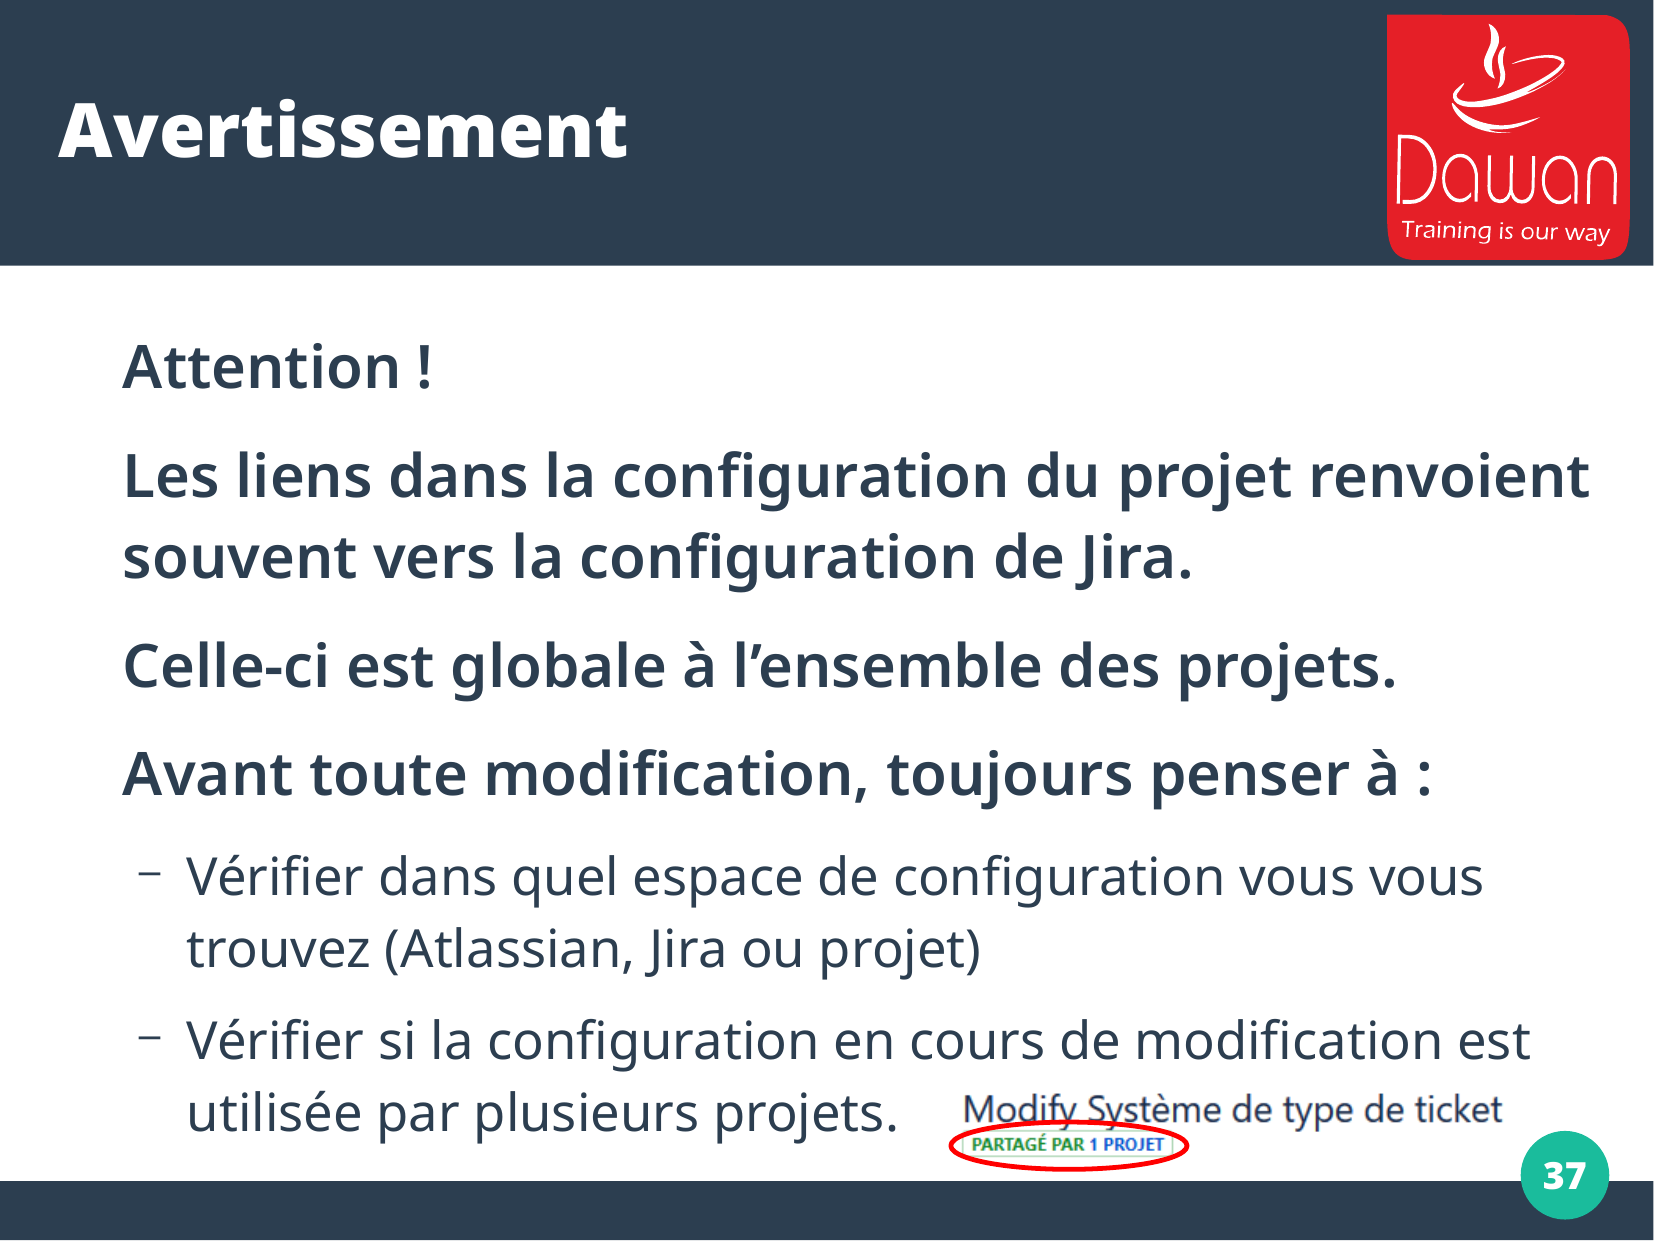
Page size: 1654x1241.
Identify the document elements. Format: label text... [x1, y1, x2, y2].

title Avertissement [59, 49, 1387, 207]
picture [956, 1086, 1507, 1170]
picture [1387, 14, 1630, 260]
picture [956, 1154, 1048, 1170]
text_box [950, 1122, 1188, 1170]
list Attention ! Les liens dans la configuration du projet renvoient souvent vers la configuration de Jira. Celle-ci est globale à l’ensemble des projets. Avant toute modification, toujours penser à : Vérifier dans quel espace de configuration vous vous trouvez (Atlassian, Jira ou projet) Vérifier si la configuration en cours de modification est utilisée par plusieurs projets. [59, 324, 1595, 1152]
